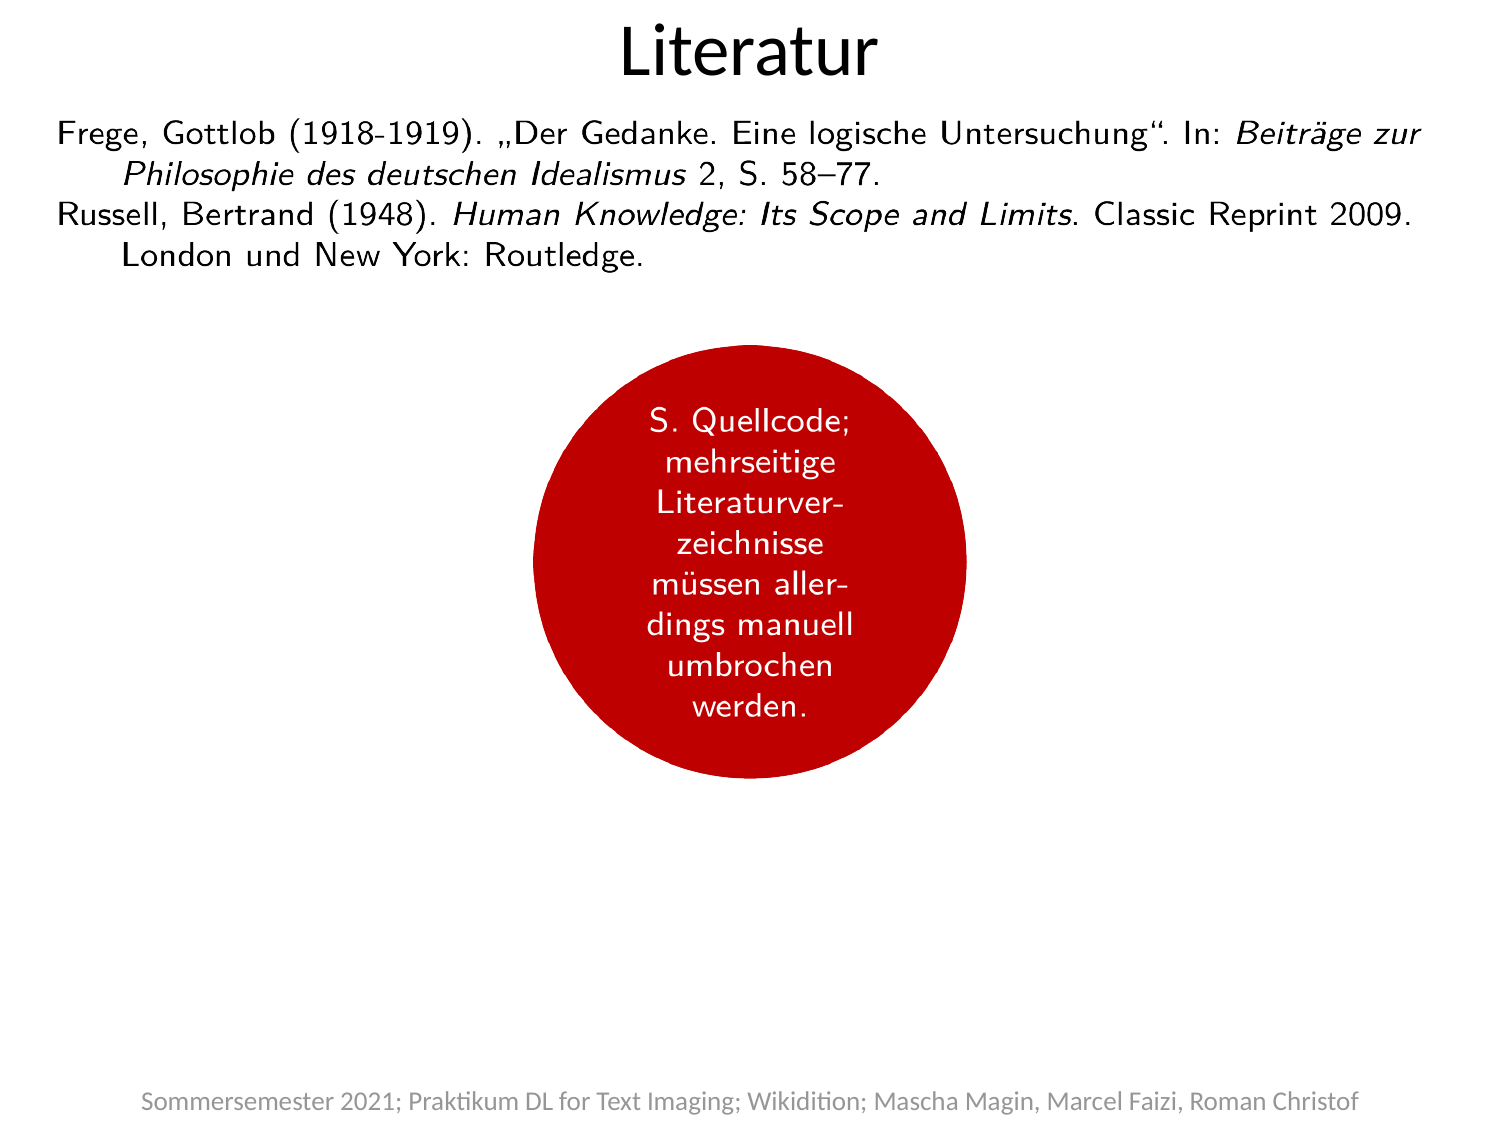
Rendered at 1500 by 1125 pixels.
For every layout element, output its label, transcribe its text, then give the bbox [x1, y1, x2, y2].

picture [533, 345, 967, 779]
picture [59, 118, 1422, 273]
title Literatur [0, 0, 1500, 91]
